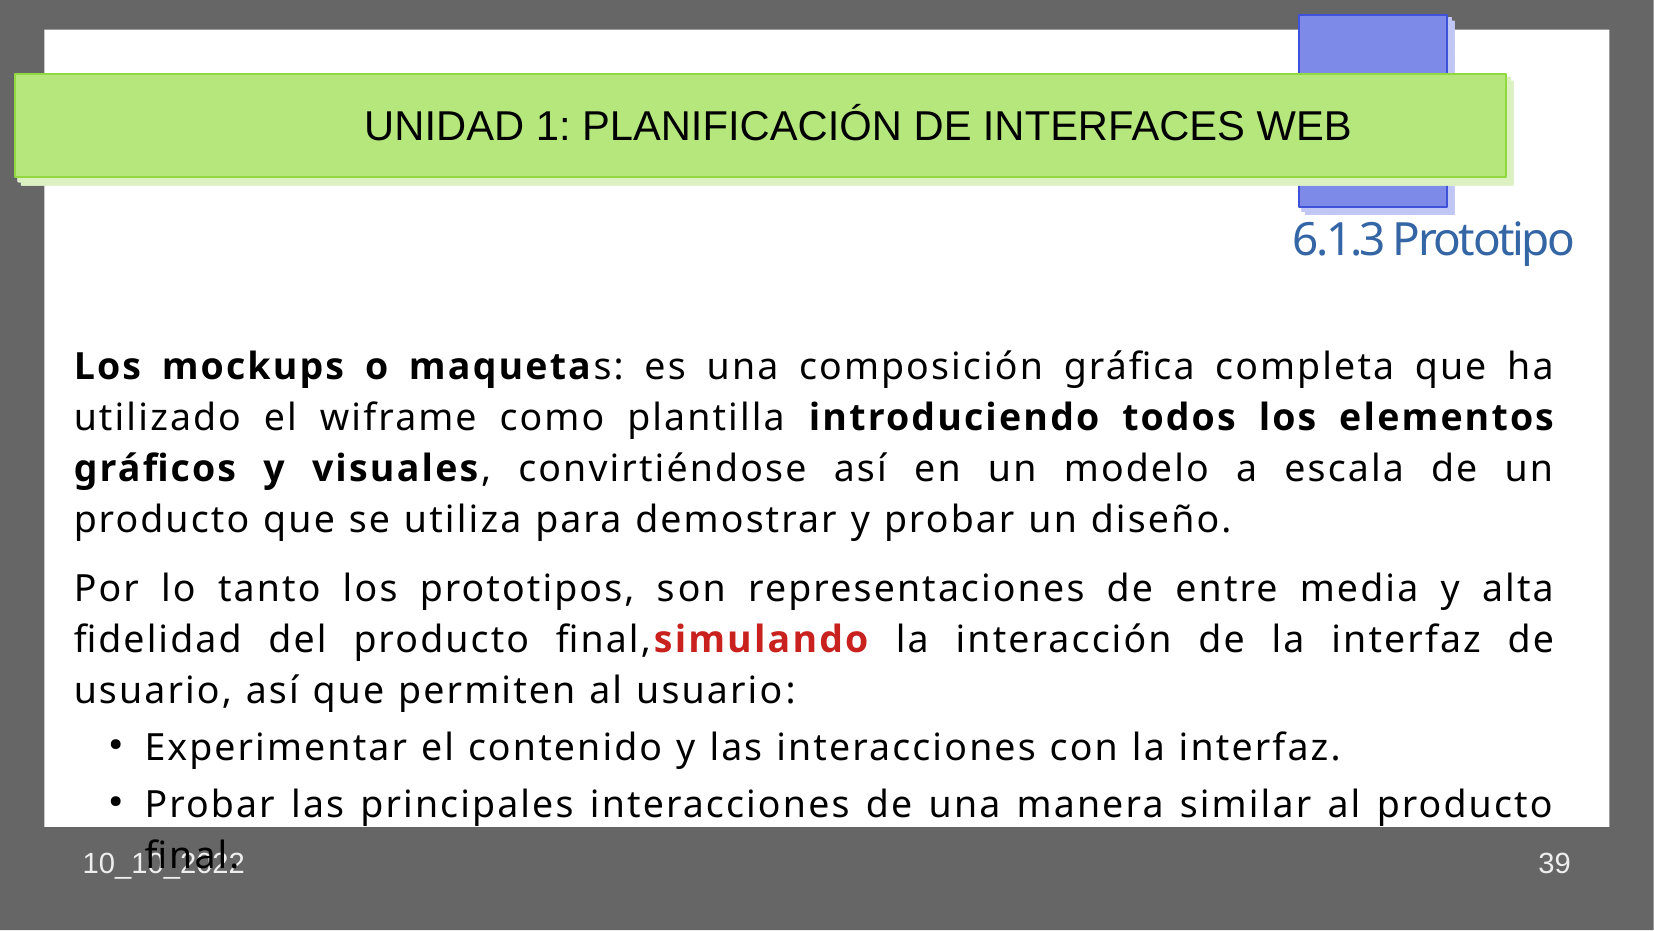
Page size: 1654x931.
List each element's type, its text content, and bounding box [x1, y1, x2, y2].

text_box 6.1.3 Prototipo [58, 206, 1595, 841]
title UNIDAD 1: PLANIFICACIÓN DE INTERFACES WEB [29, 73, 1447, 178]
text_box Los mockups o maquetas: es una composición gráfica completa que ha utilizado el wiframe como plantilla introduciendo todos los elementos gráficos y visuales, convirtiéndose así en un modelo a escala de un producto que se utiliza para demostrar y probar un diseño. Por lo tanto los prototipos, son representaciones de entre media y alta fidelidad del producto final,simulando la interacción de la interfaz de usuario, así que permiten al usuario: Experimentar el contenido y las interacciones con la interfaz. Probar las principales interacciones de una manera similar al producto final. [59, 263, 1572, 842]
